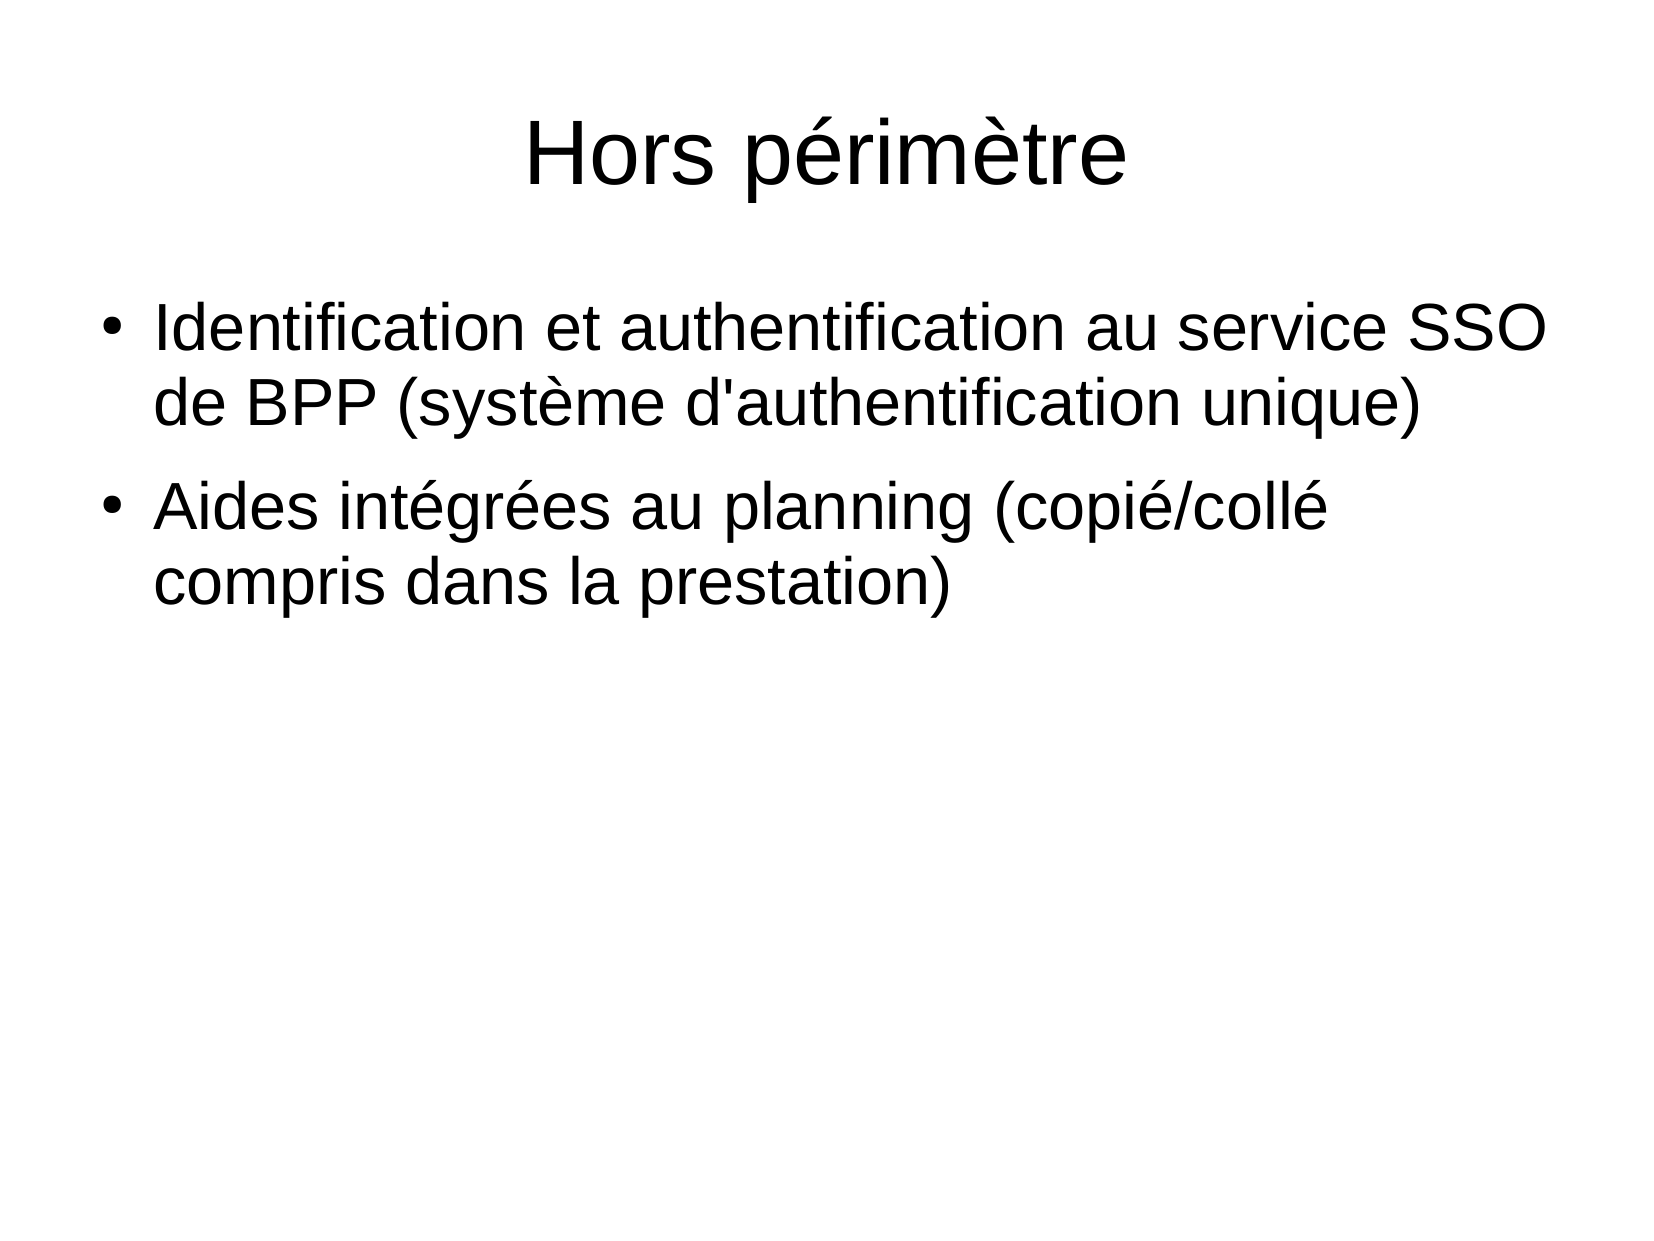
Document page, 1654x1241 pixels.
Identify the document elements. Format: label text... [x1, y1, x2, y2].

title Hors périmètre [82, 49, 1571, 257]
list Identification et authentification au service SSO de BPP (système d'authentification unique) Aides intégrées au planning (copié/collé compris dans la prestation) [82, 290, 1571, 1010]
